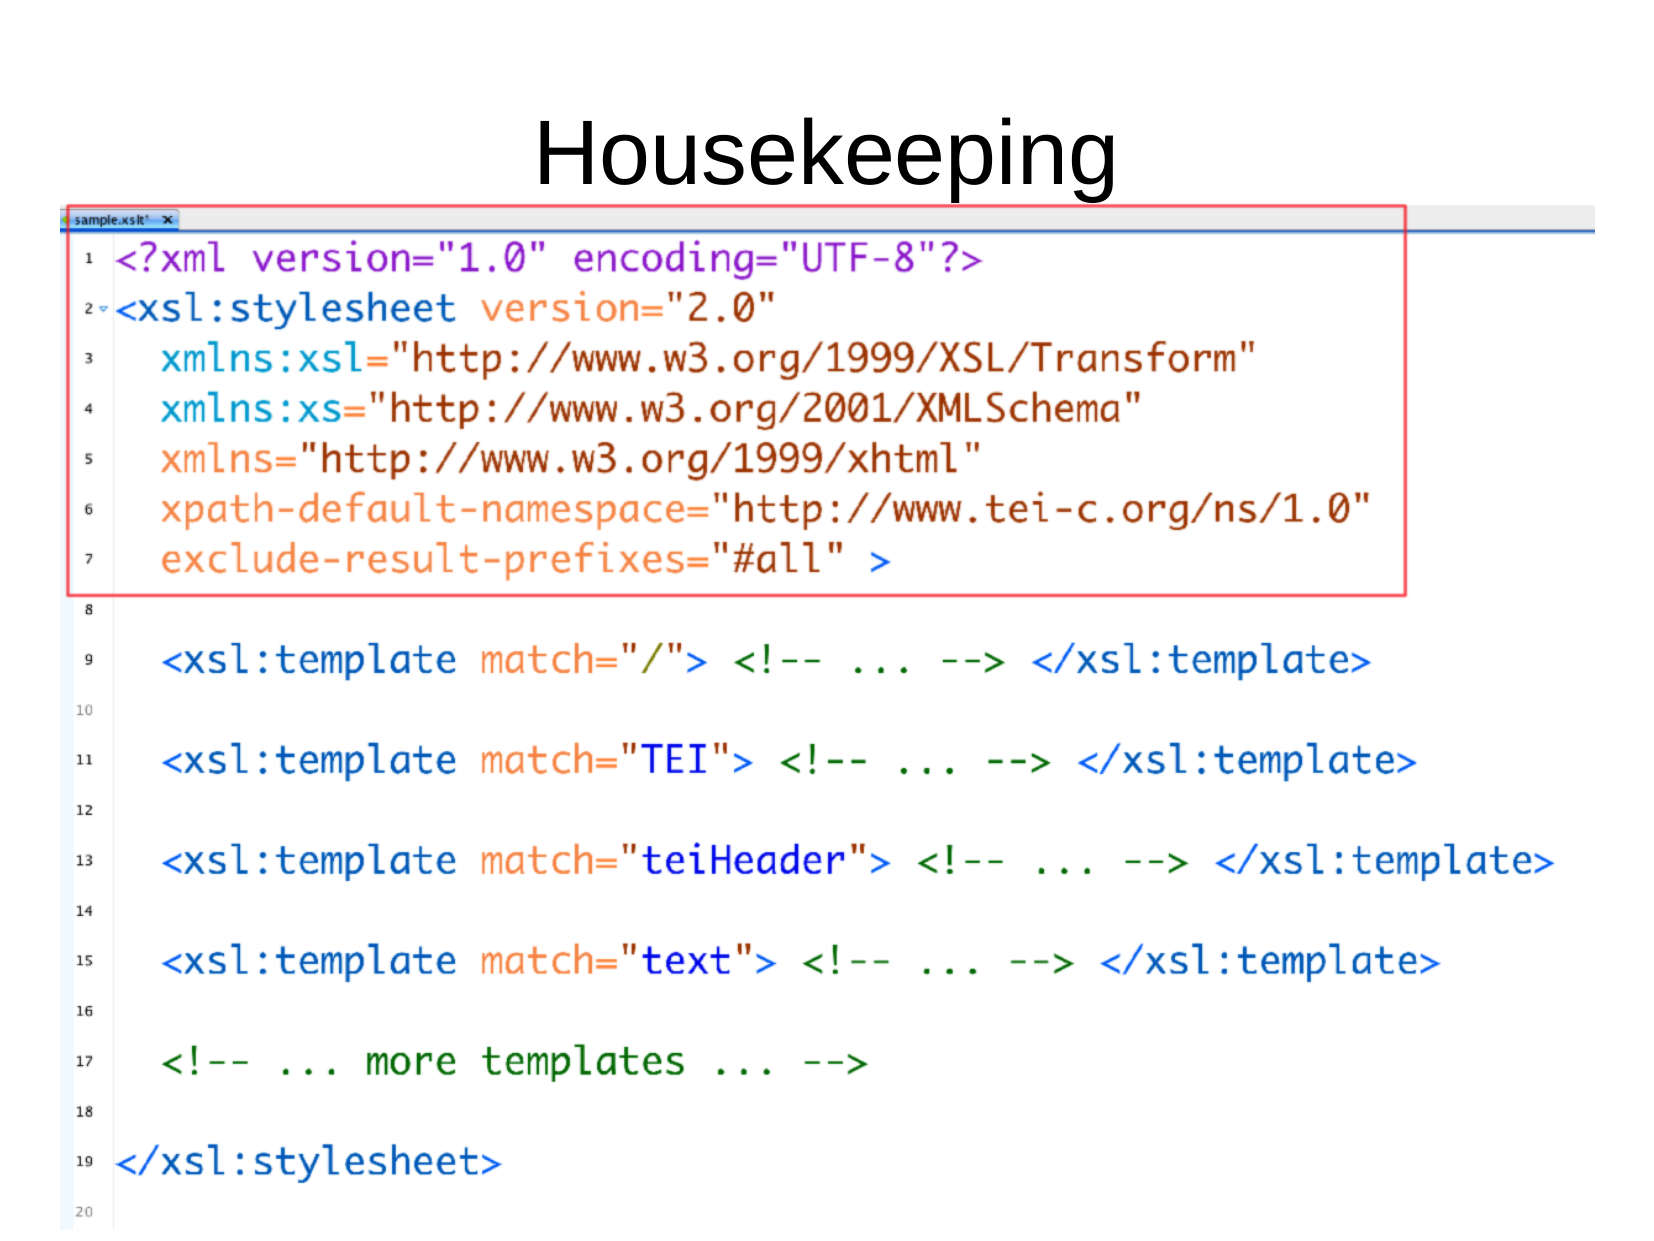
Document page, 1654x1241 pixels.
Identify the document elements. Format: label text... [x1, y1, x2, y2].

picture [60, 203, 1595, 1231]
title Housekeeping [82, 49, 1571, 203]
